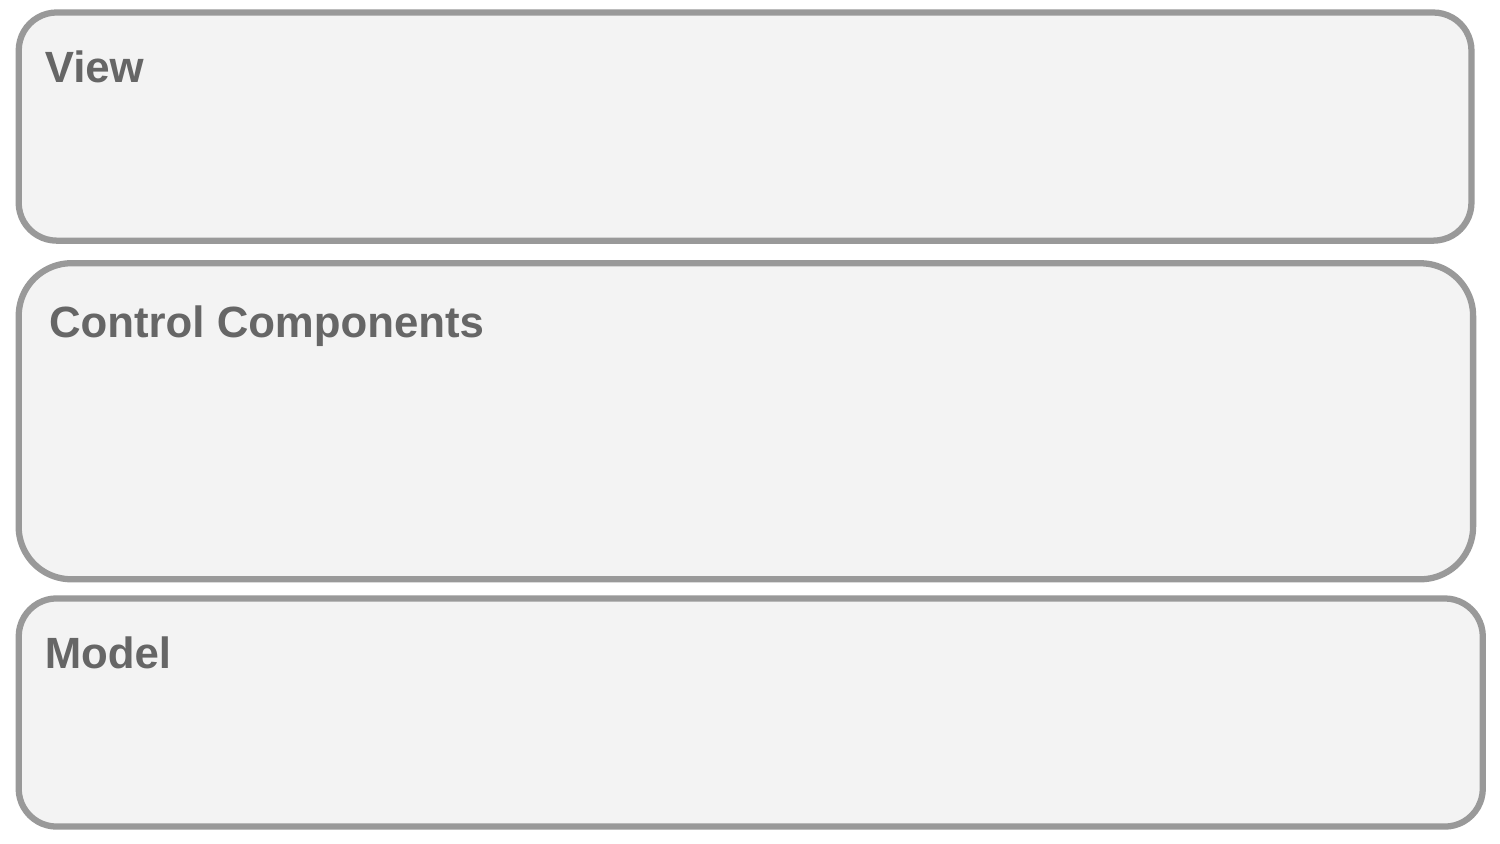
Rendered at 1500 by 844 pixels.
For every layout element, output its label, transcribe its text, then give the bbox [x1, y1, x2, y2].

text_box Control Components [18, 263, 1474, 580]
text_box View [18, 12, 1472, 241]
text_box Model [18, 598, 1483, 827]
